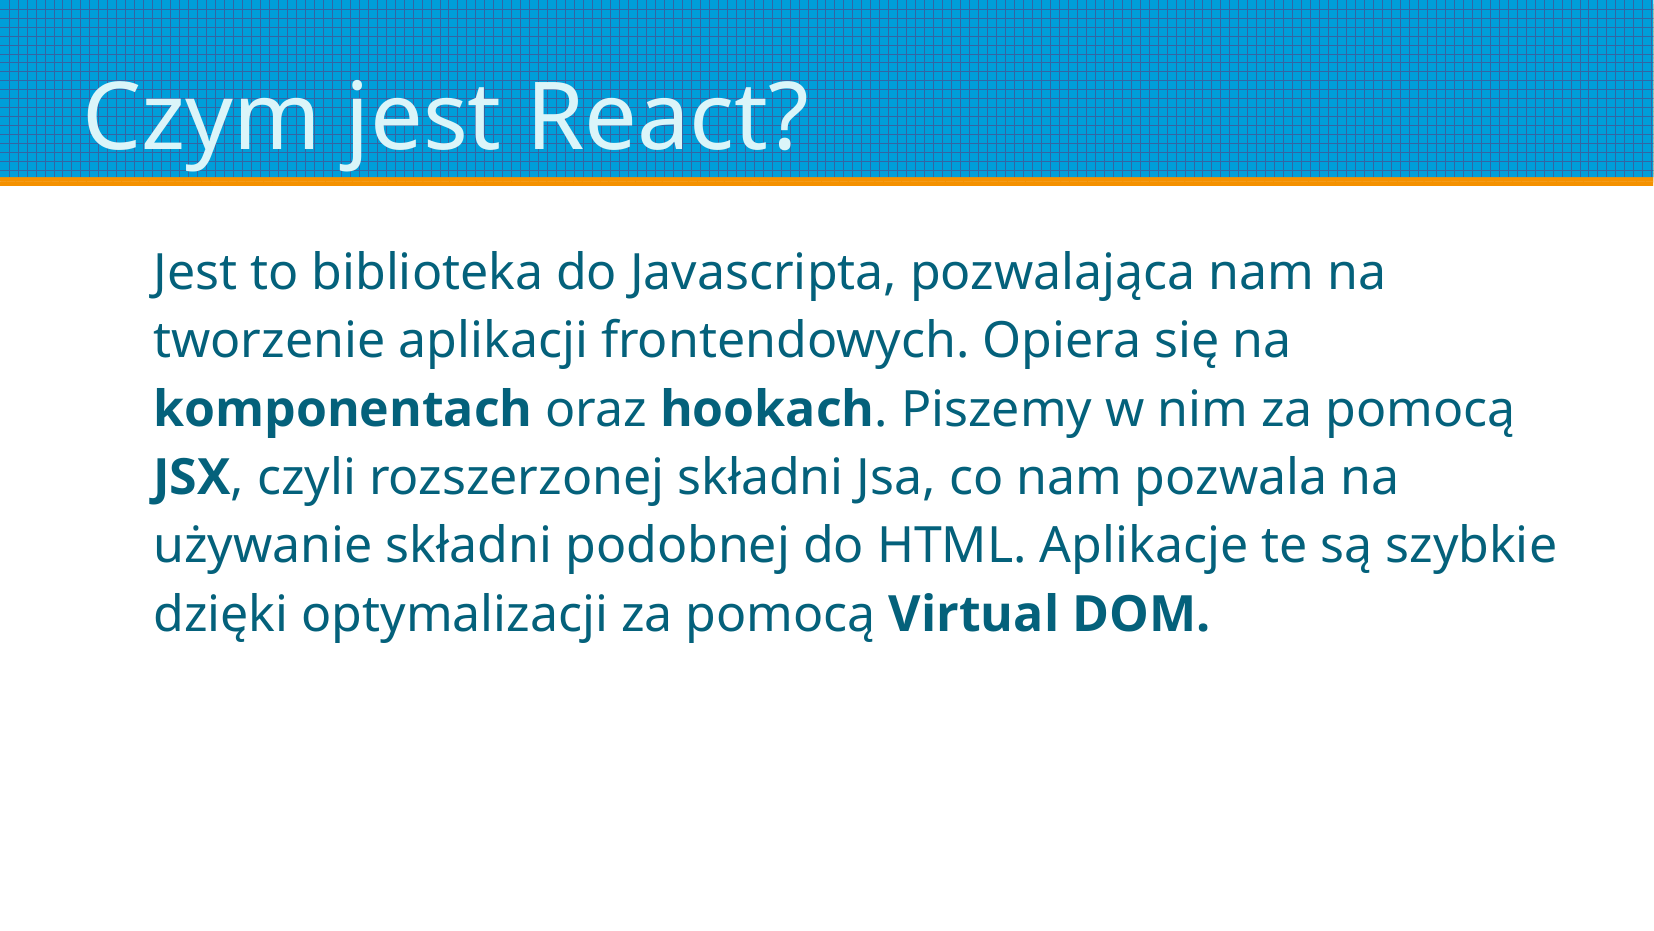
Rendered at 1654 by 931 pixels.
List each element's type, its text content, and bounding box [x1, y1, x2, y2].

title Czym jest React? [82, 14, 1571, 178]
list Jest to biblioteka do Javascripta, pozwalająca nam na tworzenie aplikacji frontendowych. Opiera się na komponentach oraz hookach. Piszemy w nim za pomocą JSX, czyli rozszerzonej składni Jsa, co nam pozwala na używanie składni podobnej do HTML. Aplikacje te są szybkie dzięki optymalizacji za pomocą Virtual DOM. [82, 236, 1571, 813]
